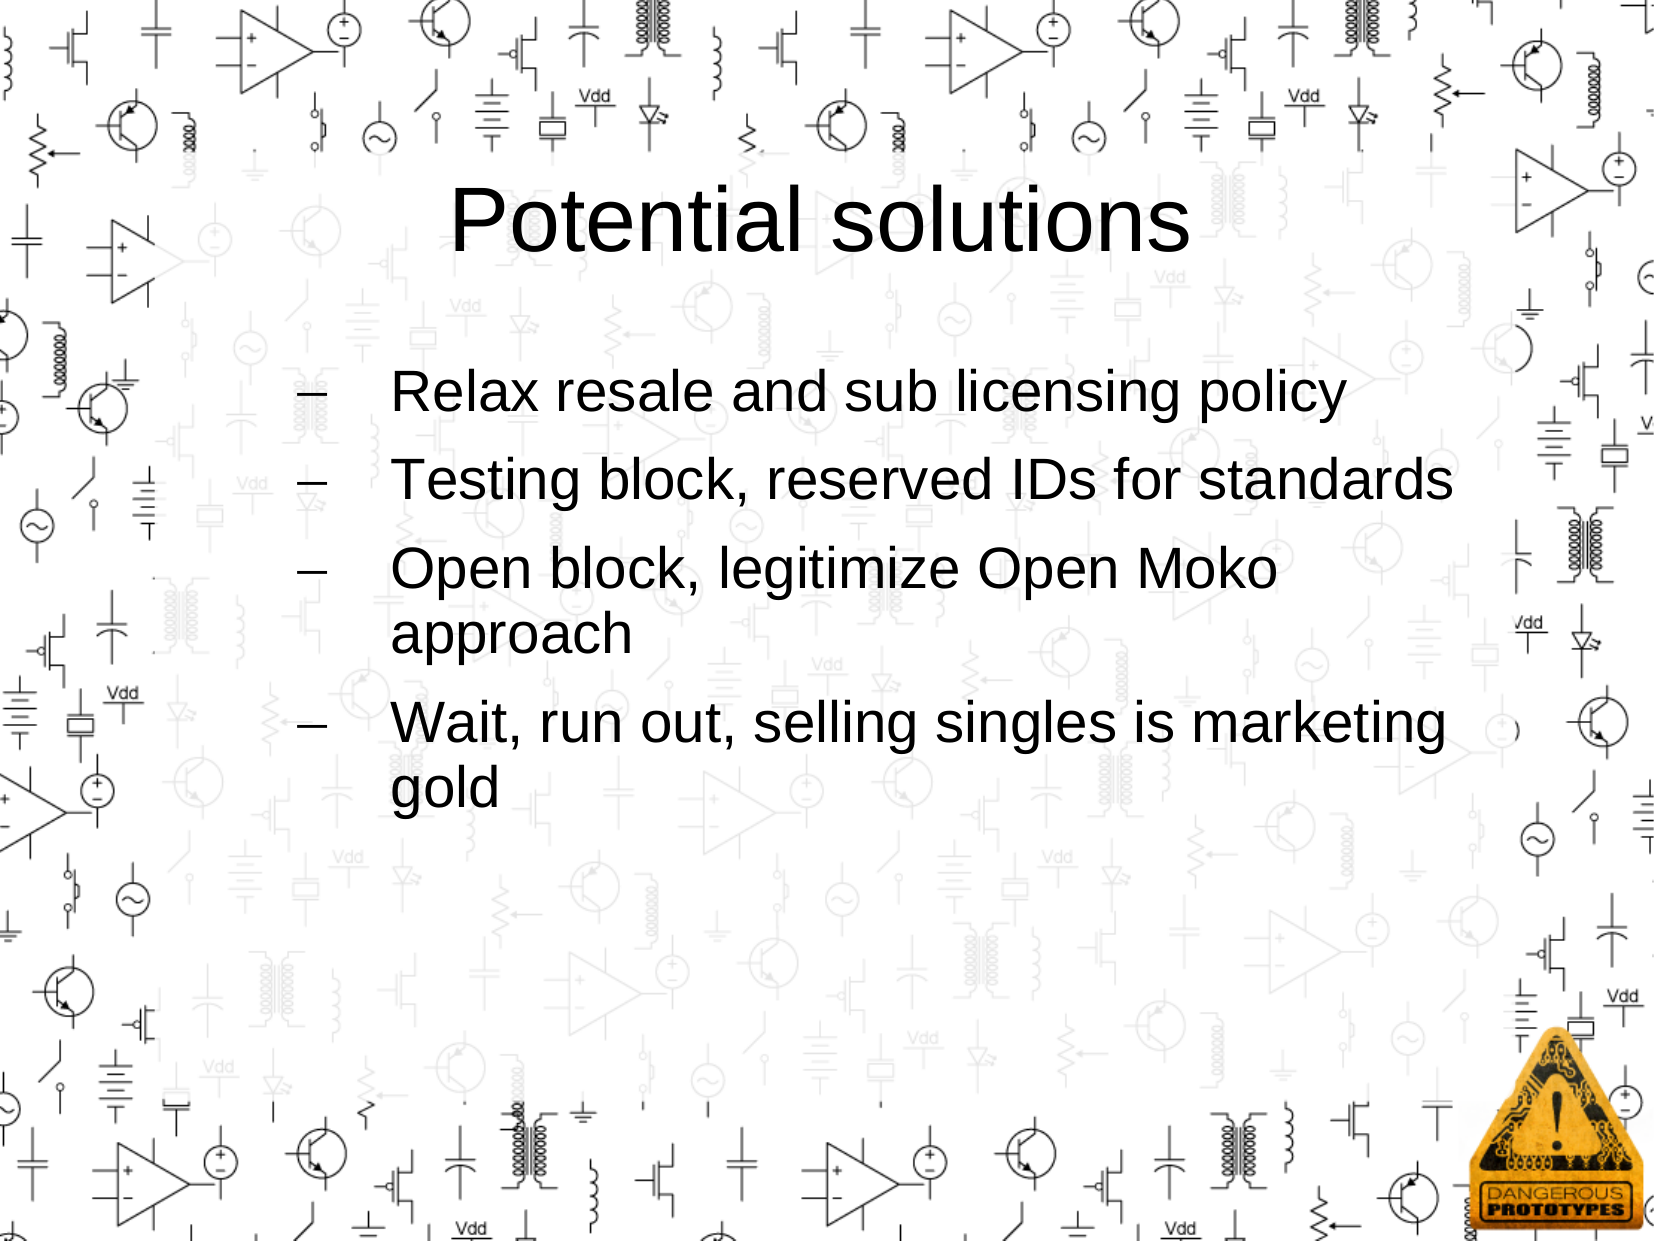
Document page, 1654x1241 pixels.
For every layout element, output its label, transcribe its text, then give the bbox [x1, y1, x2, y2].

text_box Relax resale and sub licensing policy Testing block, reserved IDs for standards Open block, legitimize Open Moko approach Wait, run out, selling singles is marketing gold [147, 354, 1506, 1053]
text_box Potential solutions [135, 125, 1506, 318]
picture [0, 0, 1654, 1241]
